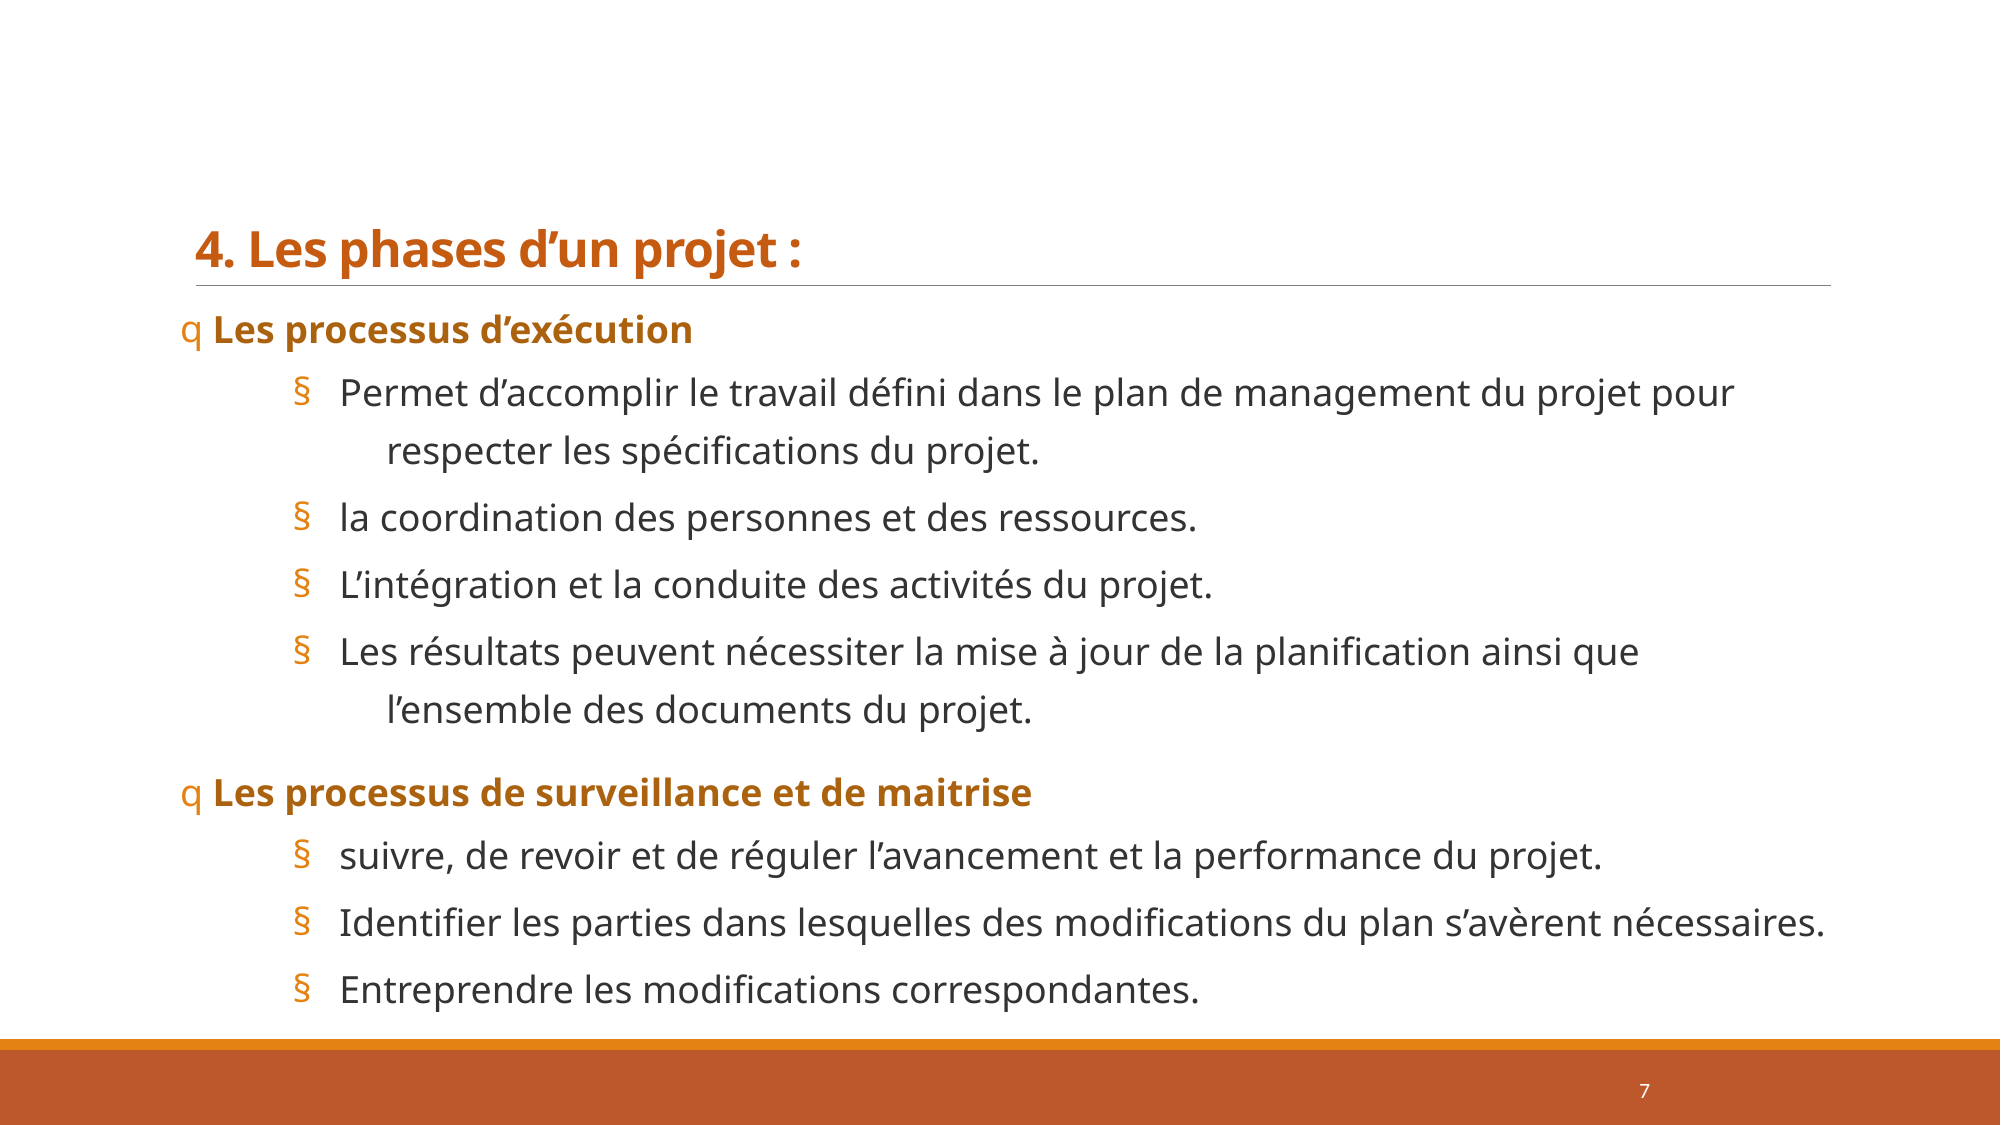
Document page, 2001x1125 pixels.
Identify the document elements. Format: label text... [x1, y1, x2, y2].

title 4. Les phases d’un projet : [180, 47, 1831, 285]
text_box [1624, 1059, 1840, 1120]
list Les processus d’exécution Permet d’accomplir le travail défini dans le plan de management du projet pour respecter les spécifications du projet. la coordination des personnes et des ressources. L’intégration et la conduite des activités du projet. Les résultats peuvent nécessiter la mise à jour de la planification ainsi que l’ensemble des documents du projet. Les processus de surveillance et de maitrise suivre, de revoir et de réguler l’avancement et la performance du projet. Identifier les parties dans lesquelles des modifications du plan s’avèrent nécessaires. Entreprendre les modifications correspondantes. [180, 285, 1831, 1078]
